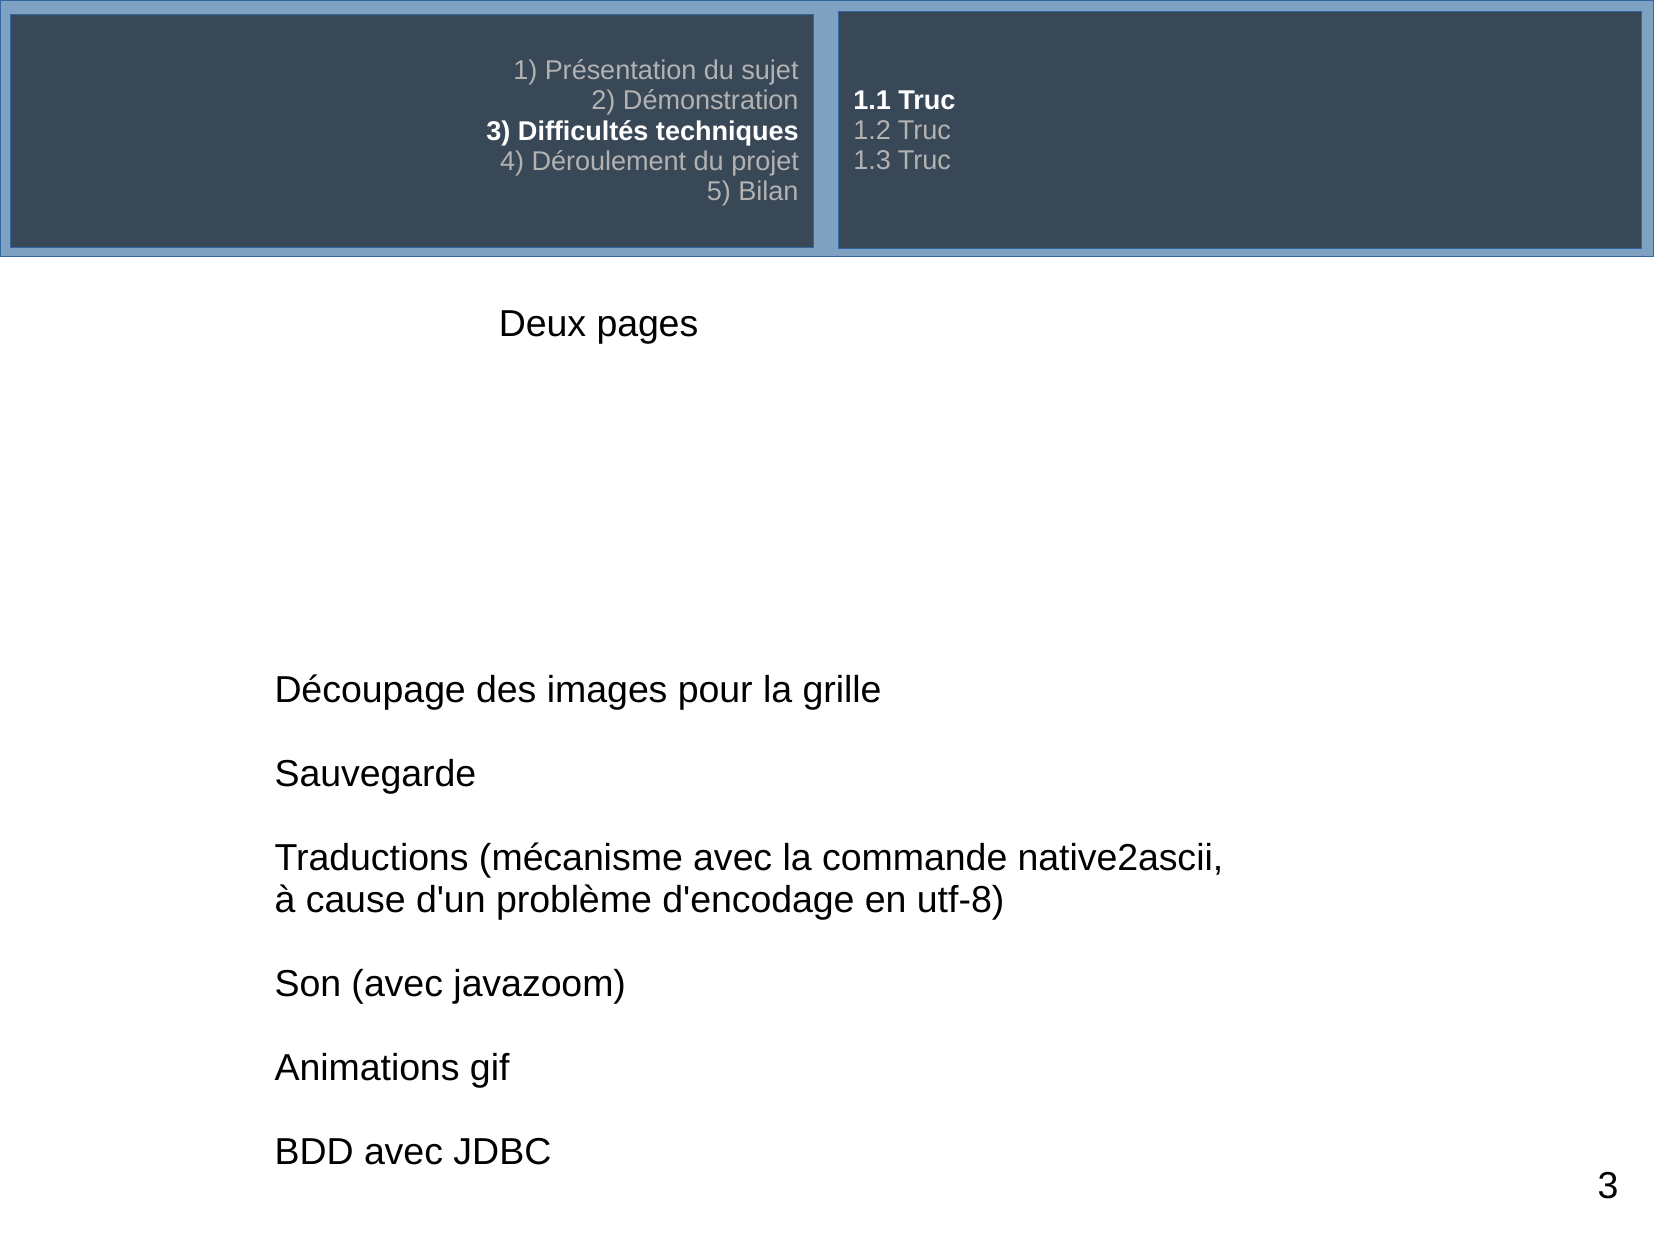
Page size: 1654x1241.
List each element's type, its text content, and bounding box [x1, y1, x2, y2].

text_box [0, 0, 1654, 257]
text_box 1.1 Truc 1.2 Truc 1.3 Truc [838, 11, 1642, 249]
text_box Deux pages [484, 295, 886, 353]
text_box Découpage des images pour la grille Sauvegarde Traductions (mécanisme avec la commande native2ascii, à cause d'un problème d'encodage en utf-8) Son (avec javazoom) Animations gif BDD avec JDBC [259, 661, 1241, 1181]
text_box 3 [1582, 1157, 1642, 1215]
text_box 1) Présentation du sujet 2) Démonstration 3) Difficultés techniques 4) Déroulement du projet 5) Bilan [10, 14, 814, 248]
